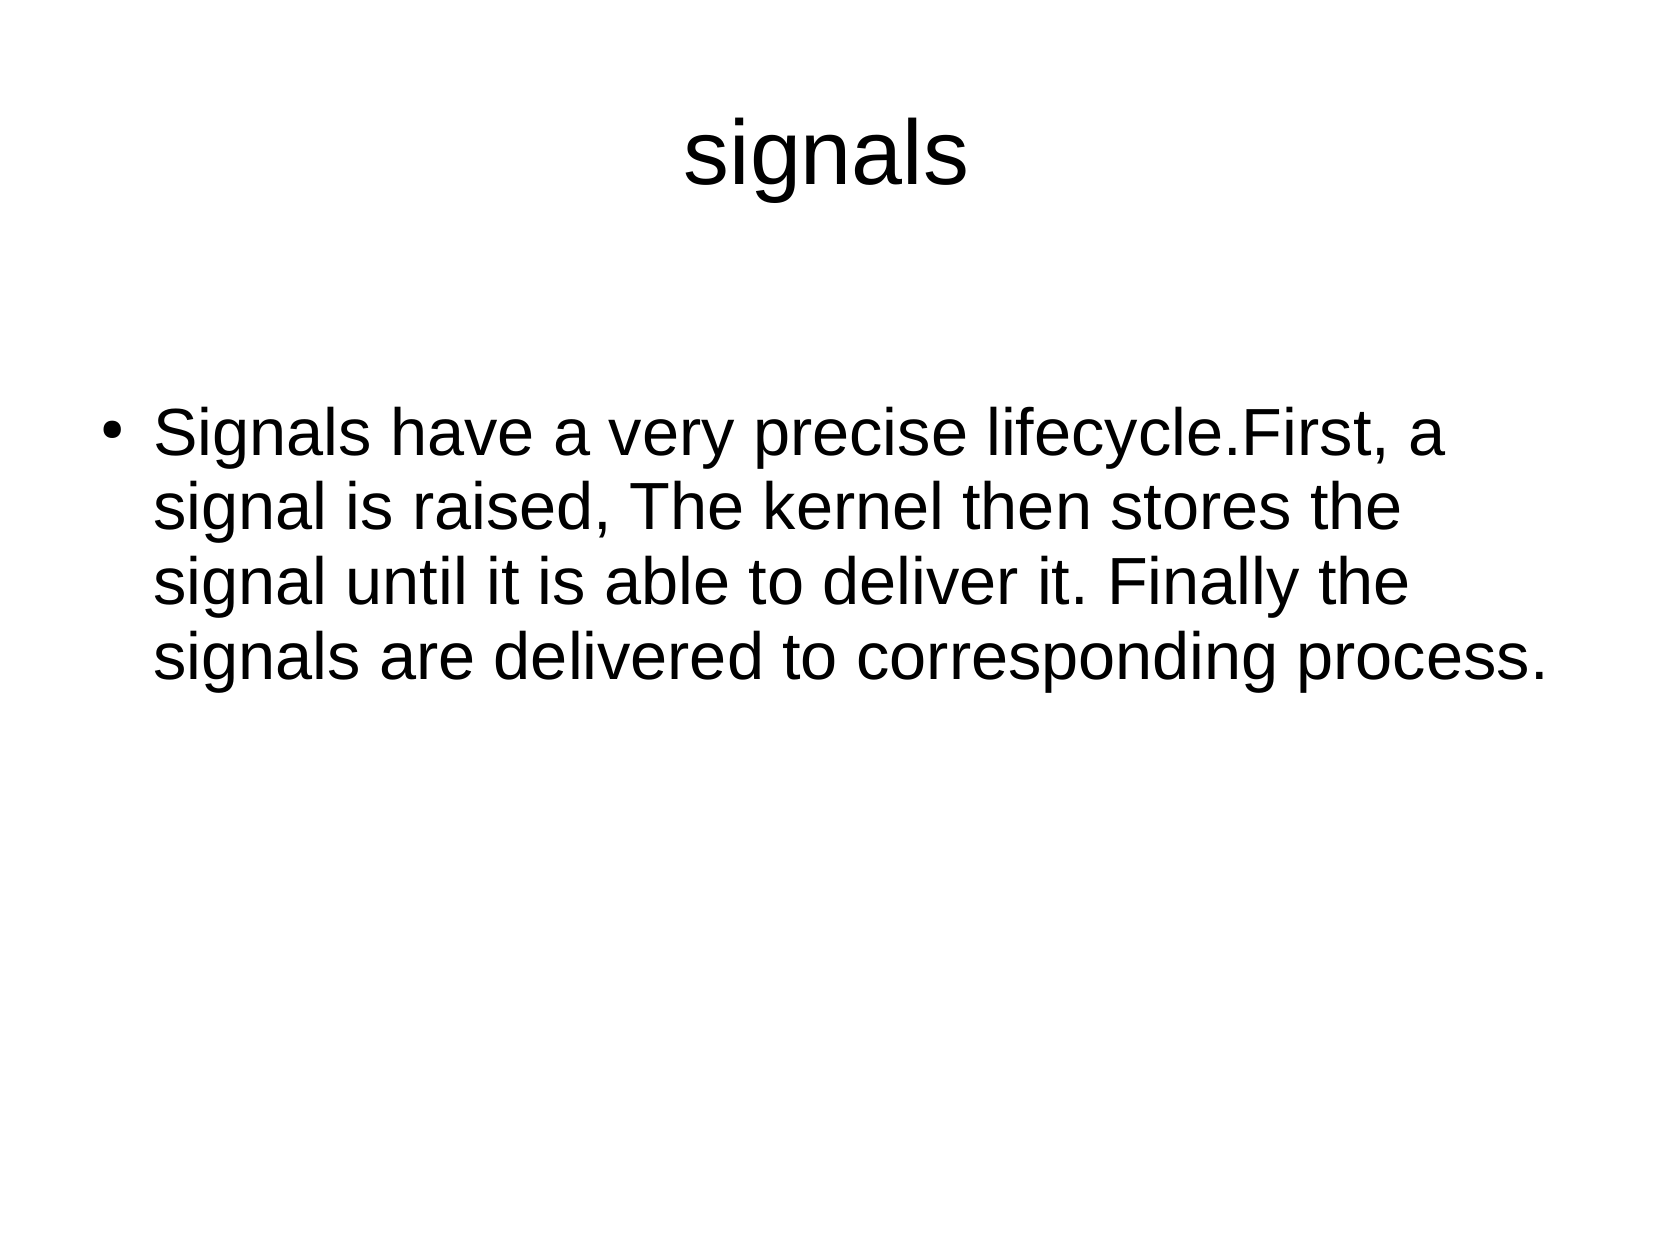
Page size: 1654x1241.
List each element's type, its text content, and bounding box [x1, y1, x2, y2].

list Signals have a very precise lifecycle.First, a signal is raised, The kernel then stores the signal until it is able to deliver it. Finally the signals are delivered to corresponding process. [82, 290, 1571, 1010]
title signals [82, 49, 1571, 257]
